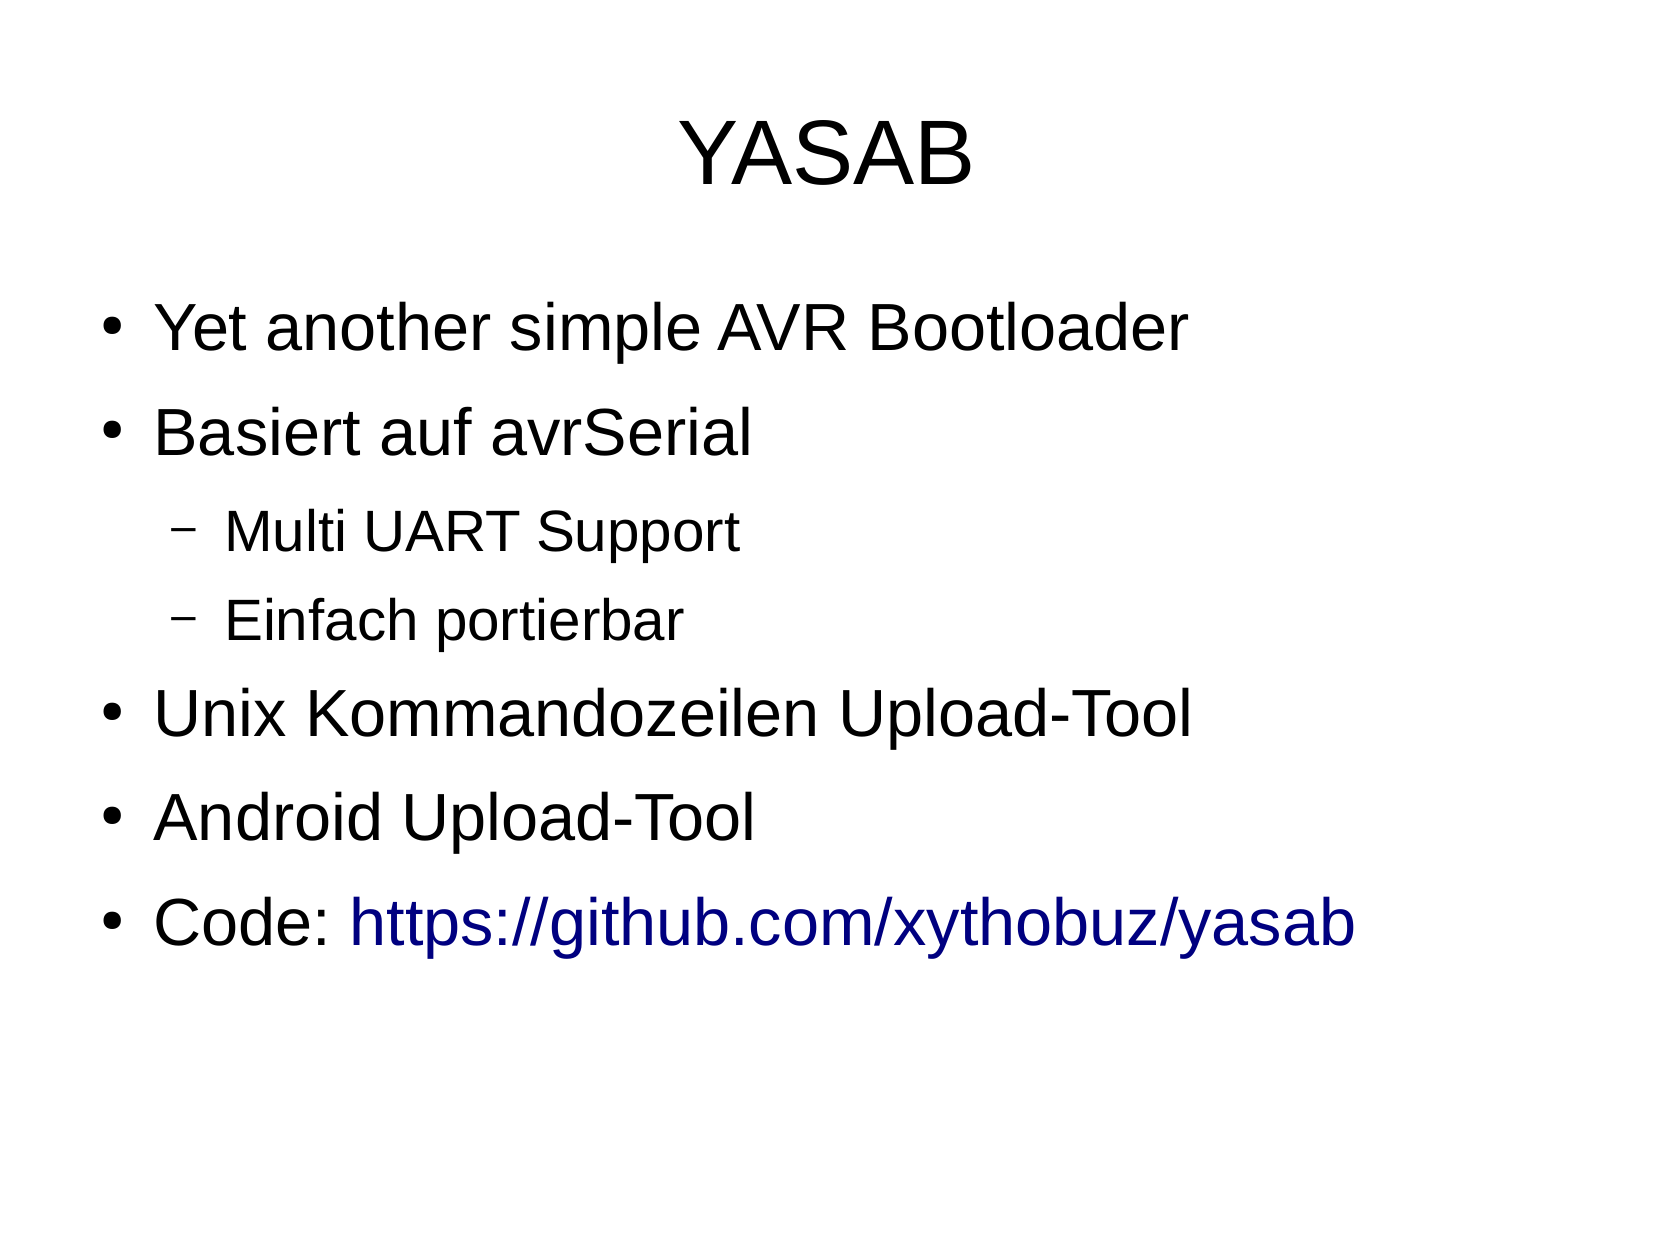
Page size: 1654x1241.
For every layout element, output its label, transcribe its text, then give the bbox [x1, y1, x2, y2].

list Yet another simple AVR Bootloader Basiert auf avrSerial Multi UART Support Einfach portierbar Unix Kommandozeilen Upload-Tool Android Upload-Tool Code: https://github.com/xythobuz/yasab [82, 290, 1571, 1010]
title YASAB [82, 49, 1571, 257]
